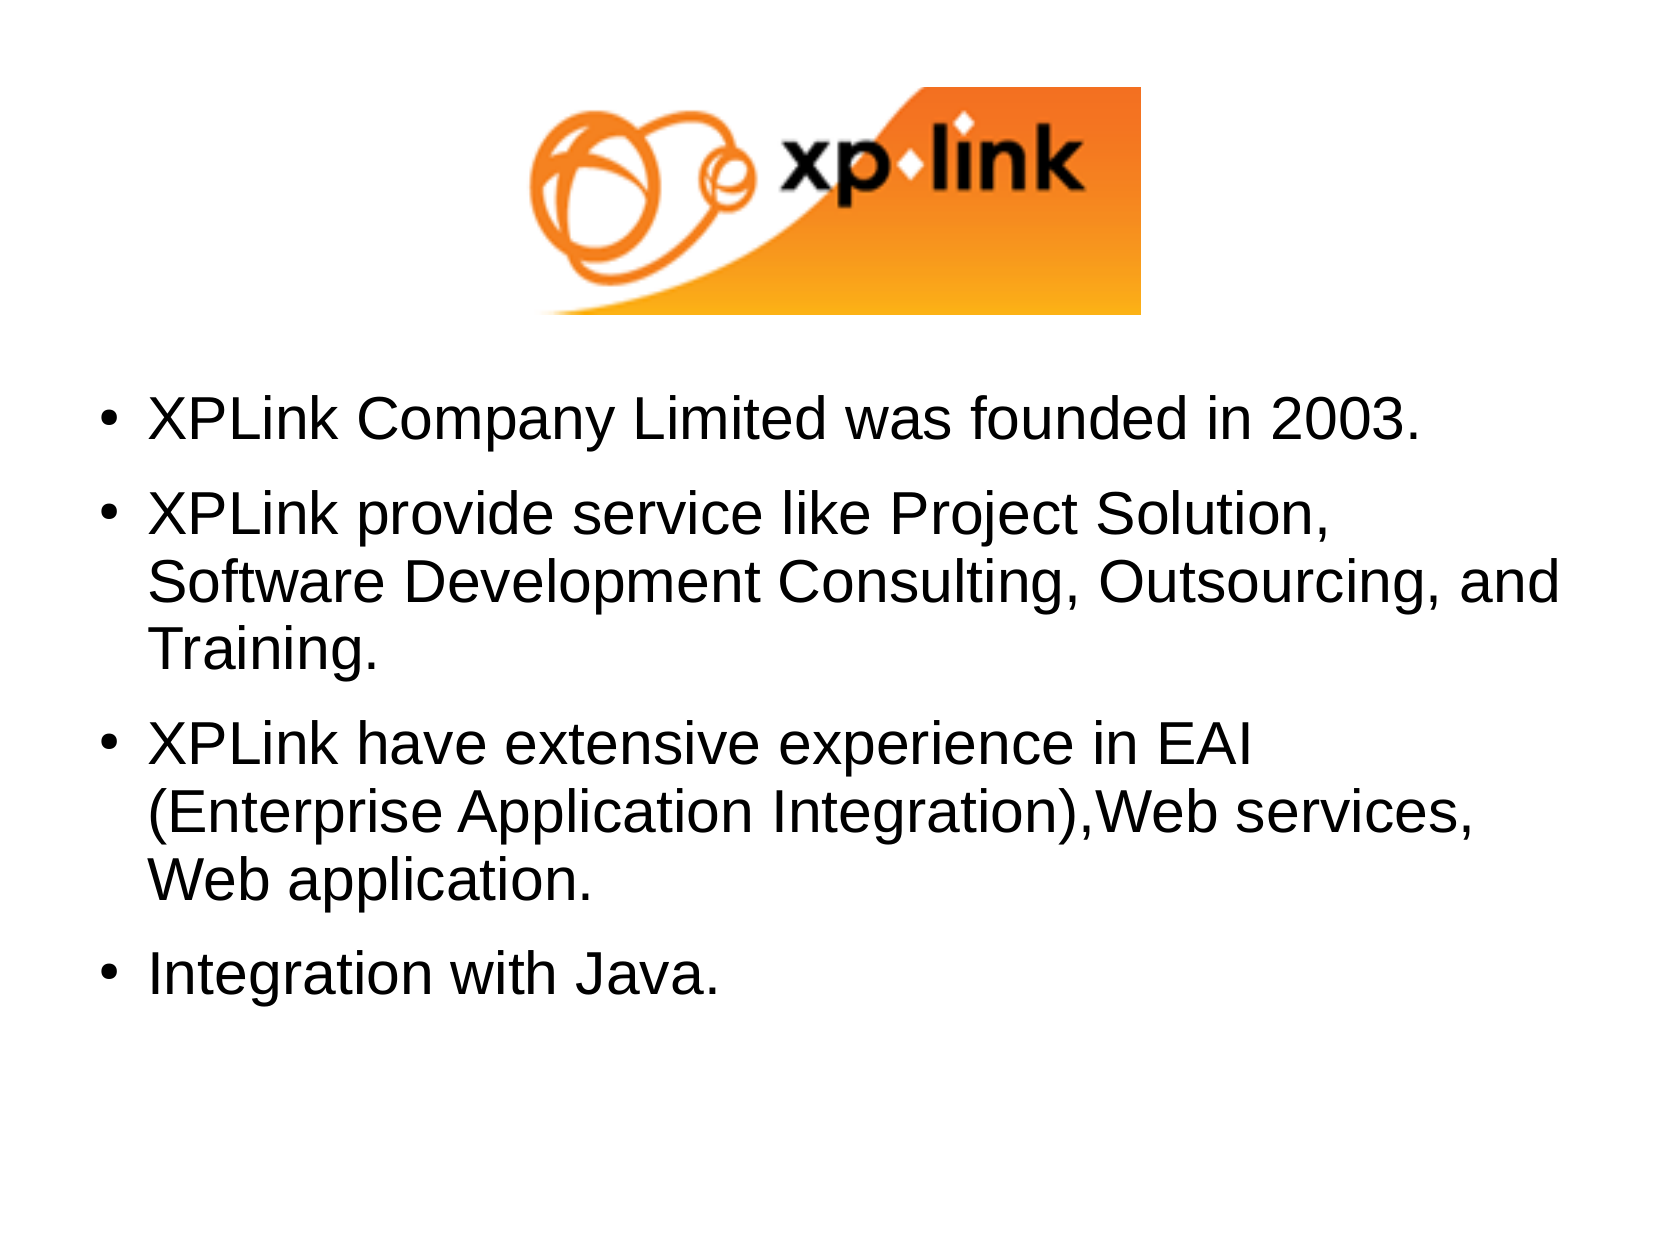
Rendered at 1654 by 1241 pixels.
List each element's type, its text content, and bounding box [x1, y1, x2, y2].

list XPLink Company Limited was founded in 2003. XPLink provide service like Project Solution, Software Development Consulting, Outsourcing, and Training. XPLink have extensive experience in EAI (Enterprise Application Integration),Web services, Web application. Integration with Java. [82, 290, 1571, 1010]
picture [512, 87, 1141, 316]
